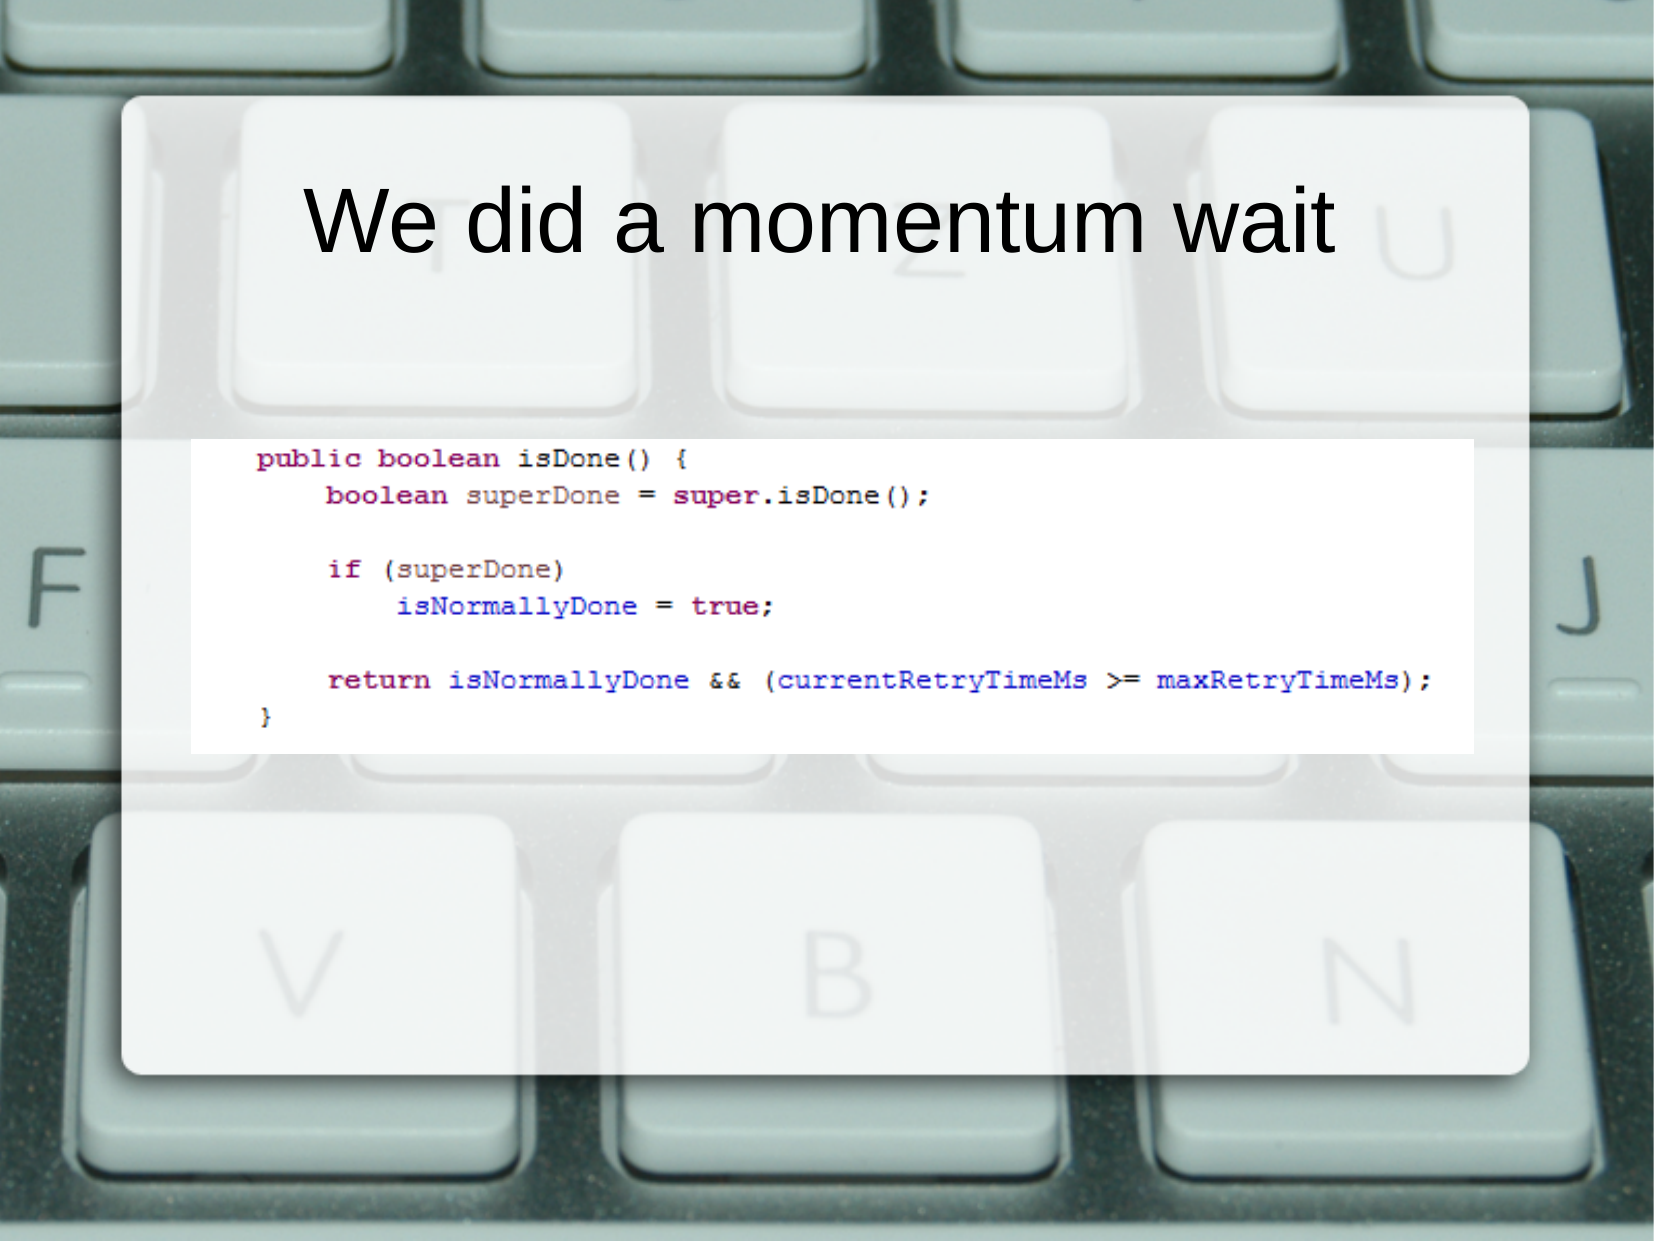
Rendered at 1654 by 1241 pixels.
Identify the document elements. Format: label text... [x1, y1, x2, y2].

title We did a momentum wait [135, 117, 1506, 325]
picture [0, 0, 1654, 1241]
